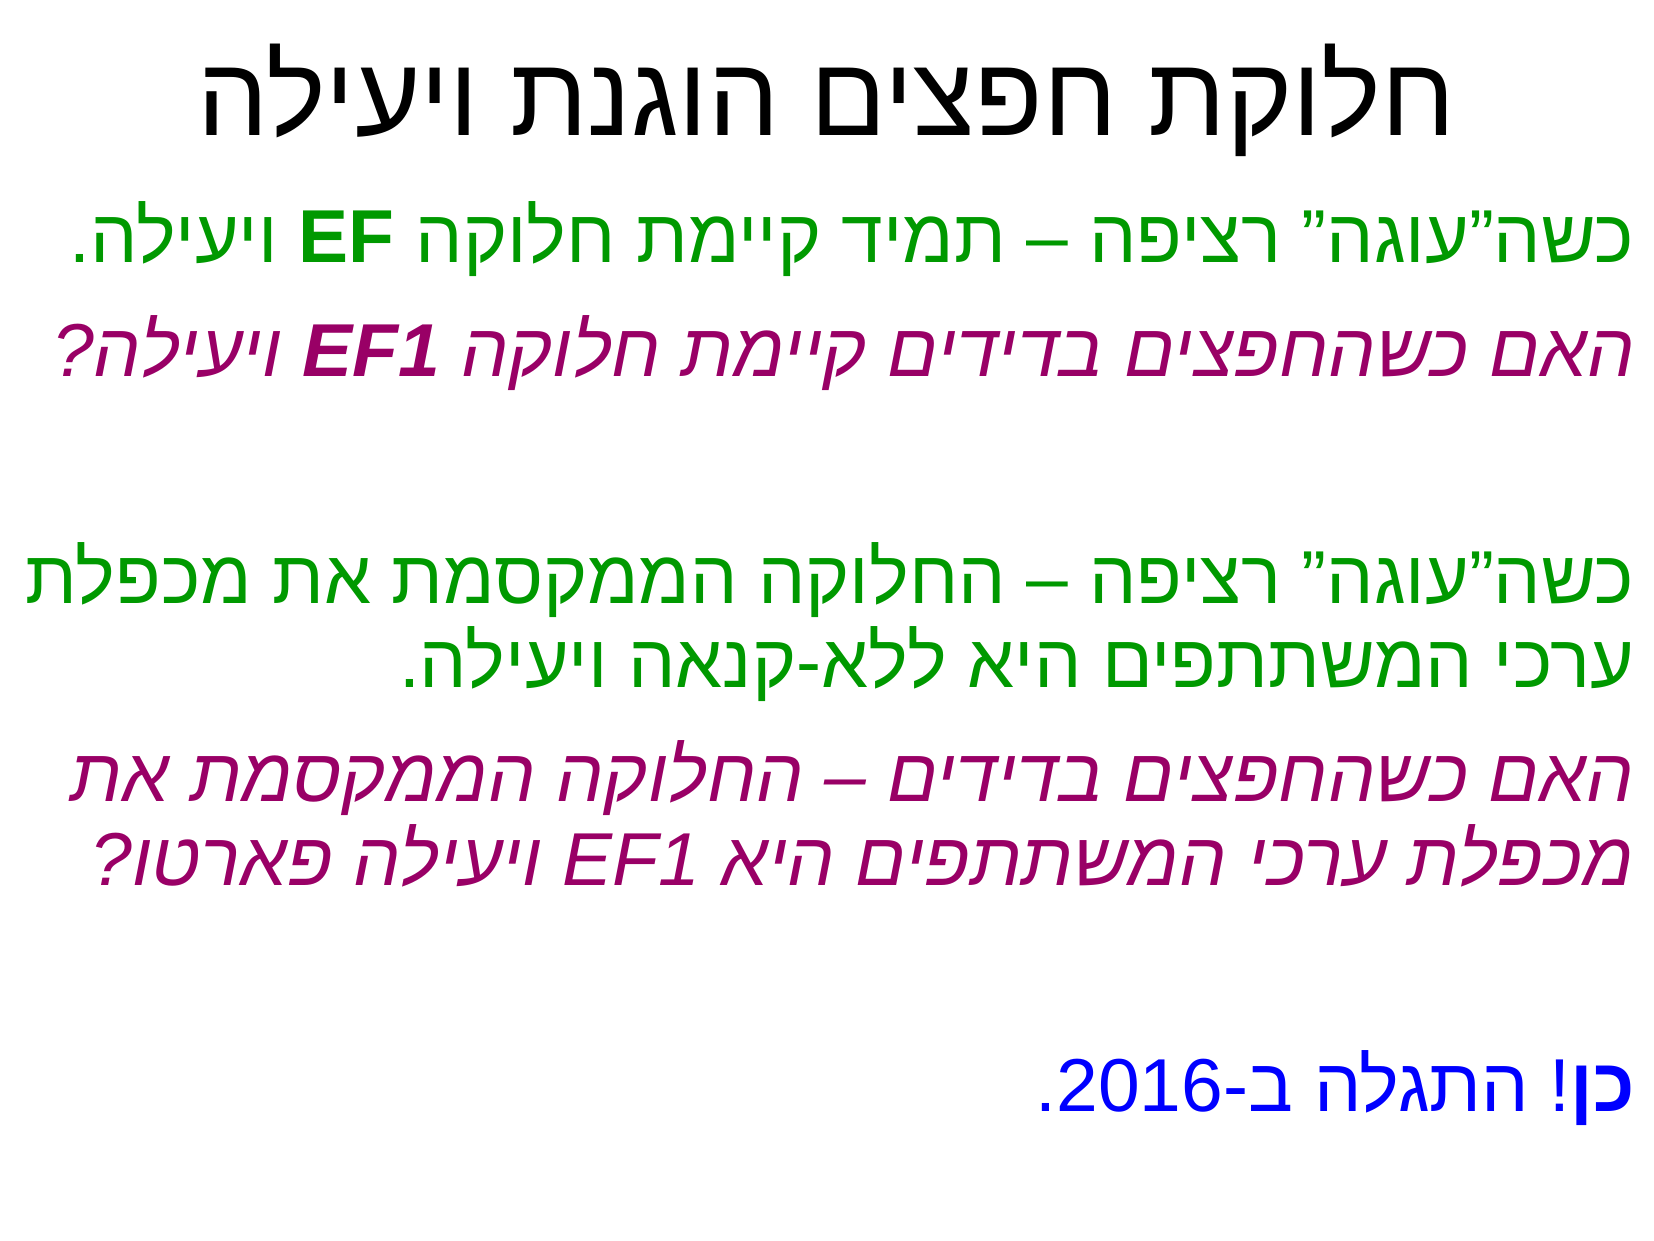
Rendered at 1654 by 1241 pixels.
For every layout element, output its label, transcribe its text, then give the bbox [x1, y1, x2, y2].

title חלוקת חפצים הוגנת ויעילה [0, 28, 1654, 166]
list כשה”עוגה” רציפה – תמיד קיימת חלוקה EF ויעילה. האם כשהחפצים בדידים קיימת חלוקה EF1 ויעילה? כשה”עוגה” רציפה – החלוקה הממקסמת את מכפלת ערכי המשתתפים היא ללא-קנאה ויעילה. האם כשהחפצים בדידים – החלוקה הממקסמת את מכפלת ערכי המשתתפים היא EF1 ויעילה פארטו? כן! התגלה ב-2016. [0, 195, 1636, 1241]
